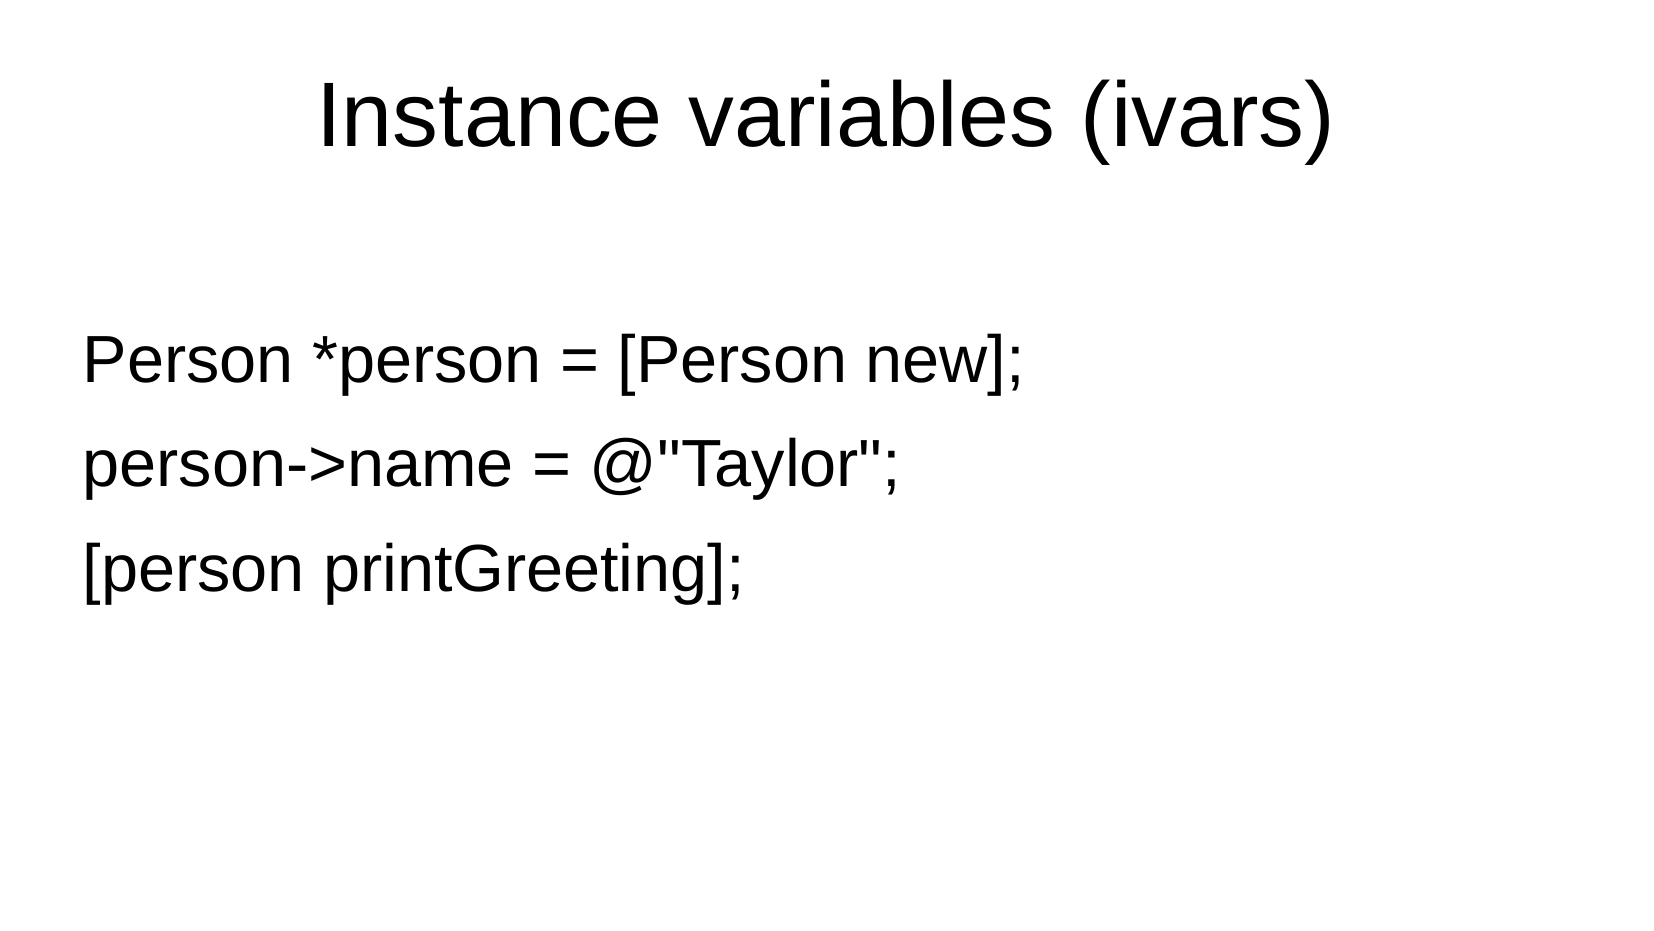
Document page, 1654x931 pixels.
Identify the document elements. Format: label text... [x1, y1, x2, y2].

title Instance variables (ivars) [82, 37, 1571, 193]
list Person *person = [Person new]; person->name = @"Taylor"; [person printGreeting]; [82, 217, 1571, 758]
